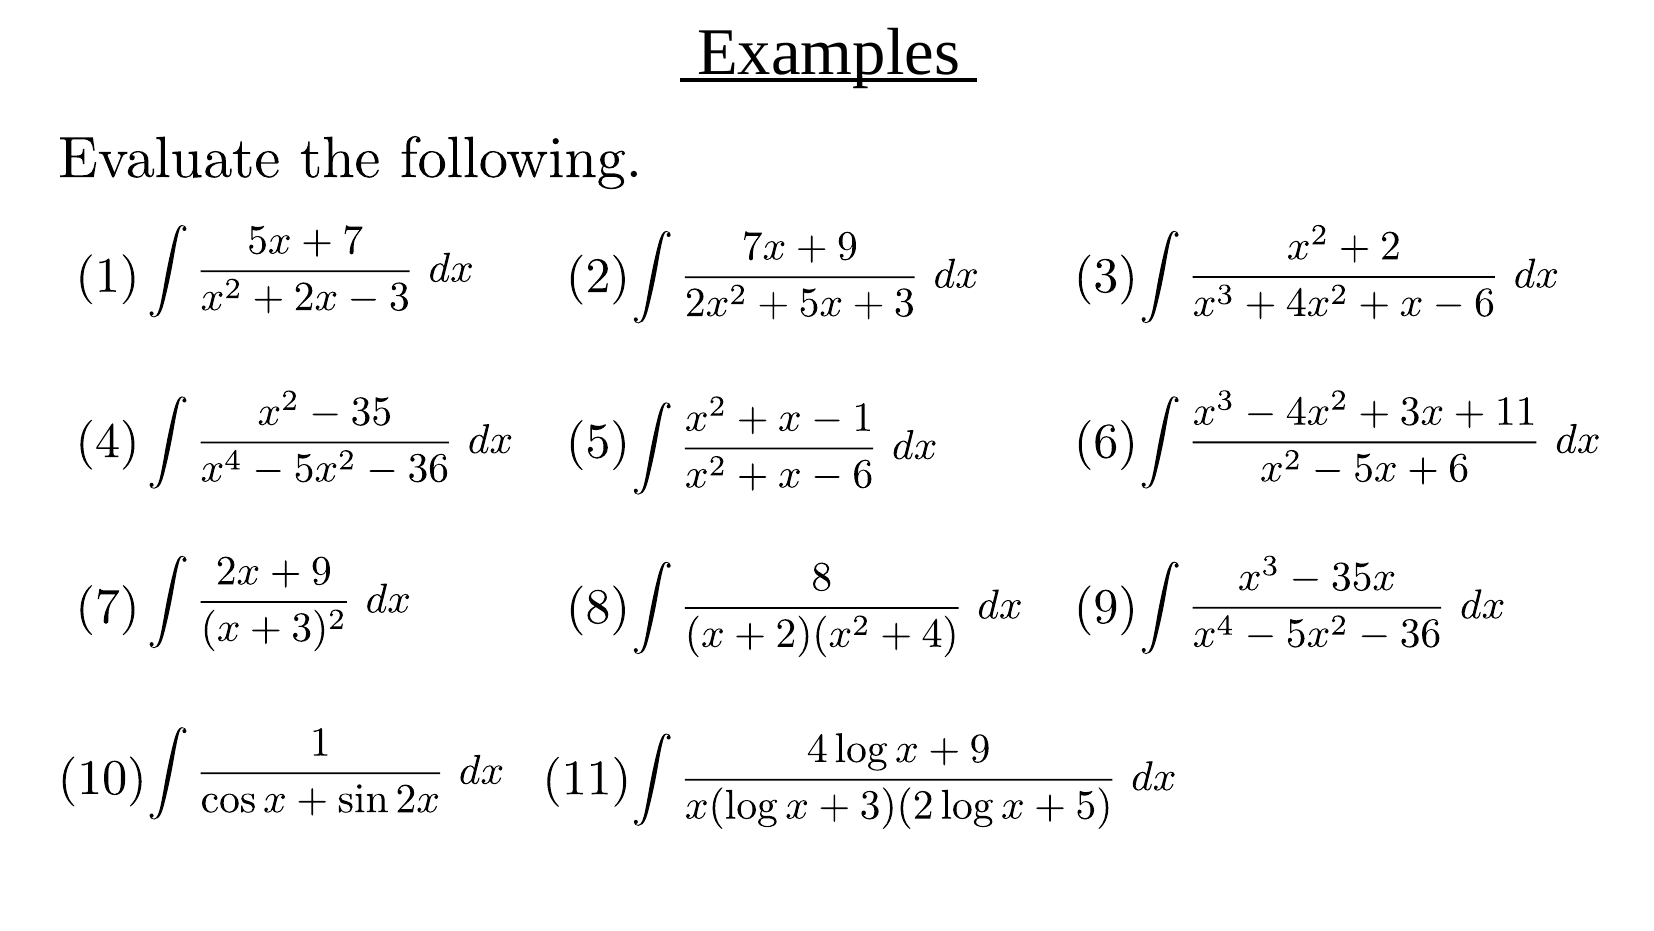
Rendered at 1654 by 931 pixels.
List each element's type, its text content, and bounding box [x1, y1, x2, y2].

text_box [149, 727, 503, 820]
subtitle [59, 117, 1607, 910]
text_box [568, 585, 625, 636]
text_box [1076, 254, 1133, 305]
text_box [633, 396, 936, 495]
text_box [568, 420, 625, 471]
text_box [149, 390, 512, 489]
text_box [1076, 420, 1133, 470]
text_box [60, 135, 638, 190]
text_box [633, 230, 978, 324]
text_box [78, 585, 135, 636]
text_box [1141, 390, 1599, 489]
text_box [1141, 555, 1504, 654]
text_box [78, 254, 135, 305]
text_box [1076, 585, 1133, 636]
title Examples [84, 10, 1574, 94]
text_box [568, 254, 625, 305]
text_box [149, 225, 473, 318]
text_box [633, 733, 1175, 829]
text_box [544, 756, 627, 807]
text_box [78, 419, 135, 470]
text_box [60, 756, 142, 807]
text_box [149, 555, 410, 652]
text_box [1141, 224, 1558, 324]
text_box [633, 561, 1021, 658]
